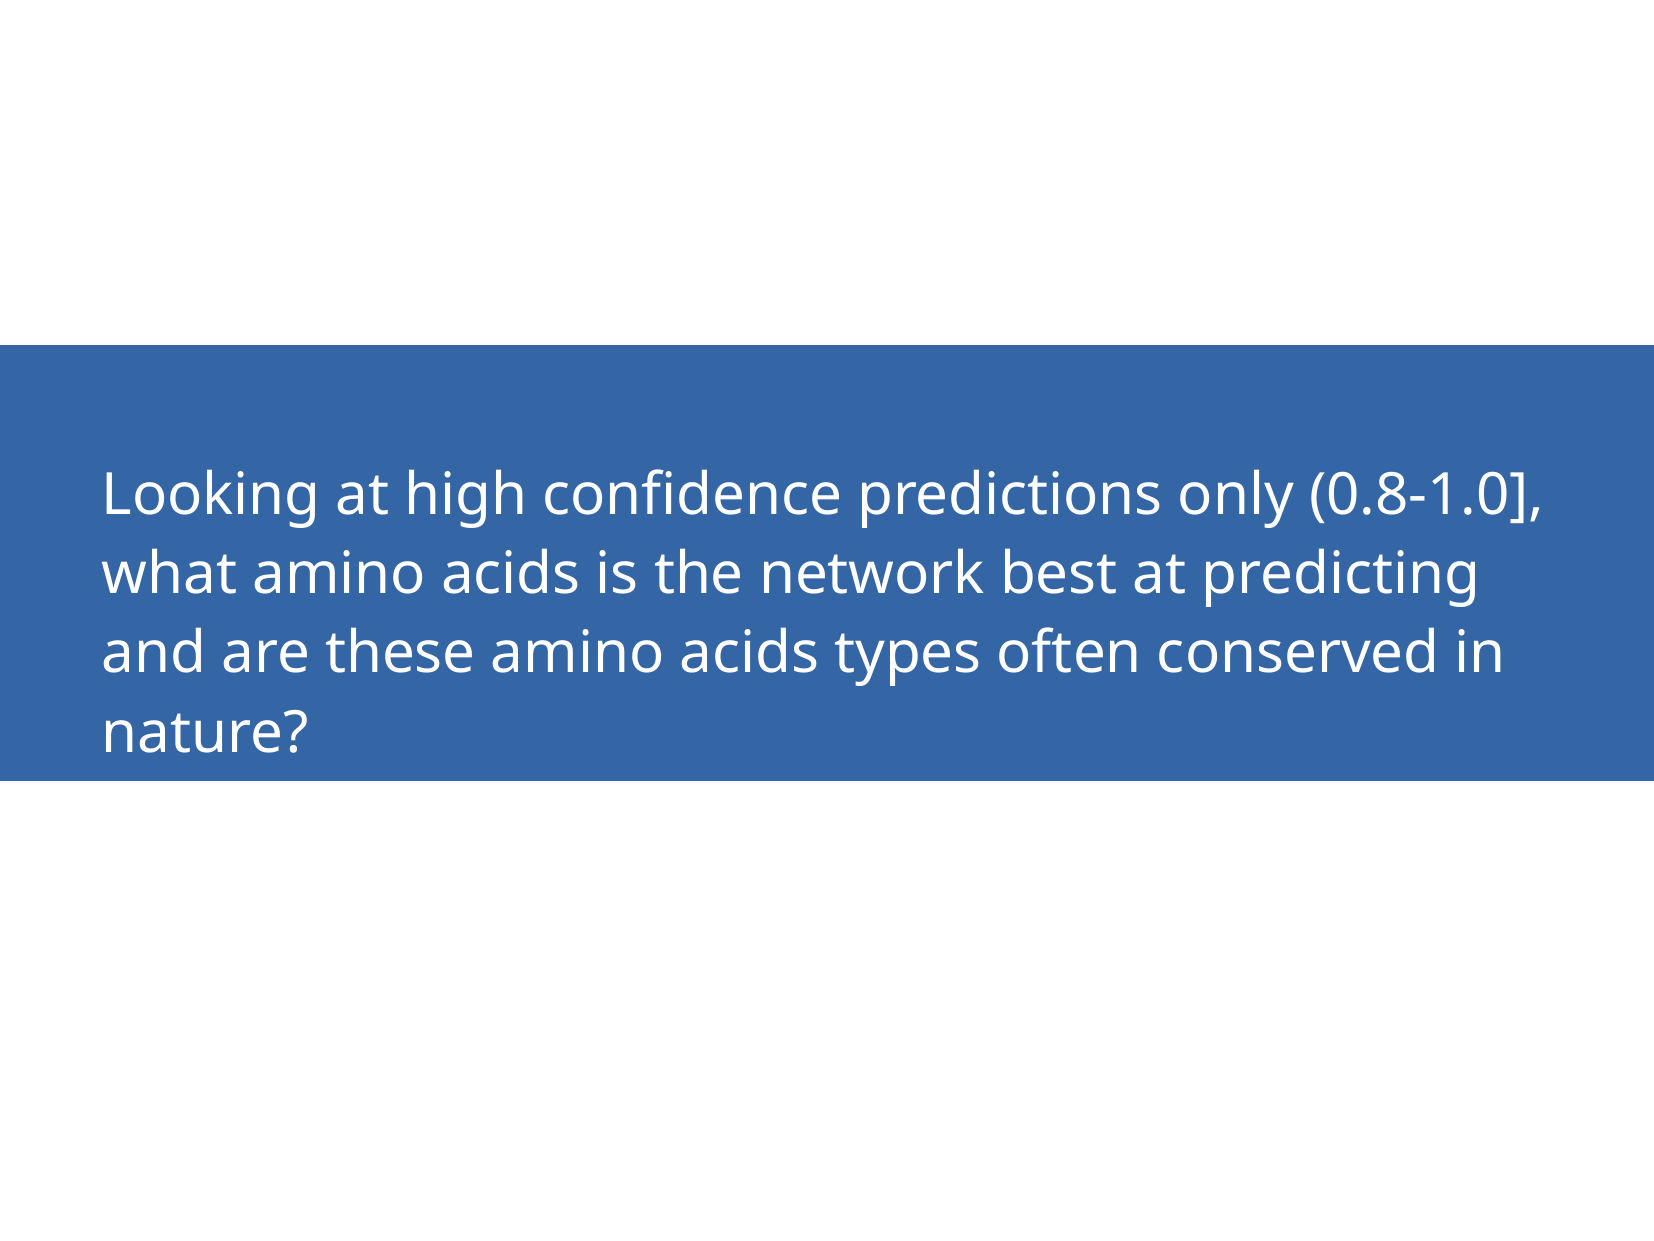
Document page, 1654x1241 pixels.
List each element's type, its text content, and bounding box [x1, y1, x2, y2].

text_box Looking at high confidence predictions only (0.8-1.0], what amino acids is the network best at predicting and are these amino acids types often conserved in nature? [11, 444, 1654, 781]
text_box [0, 345, 1654, 781]
